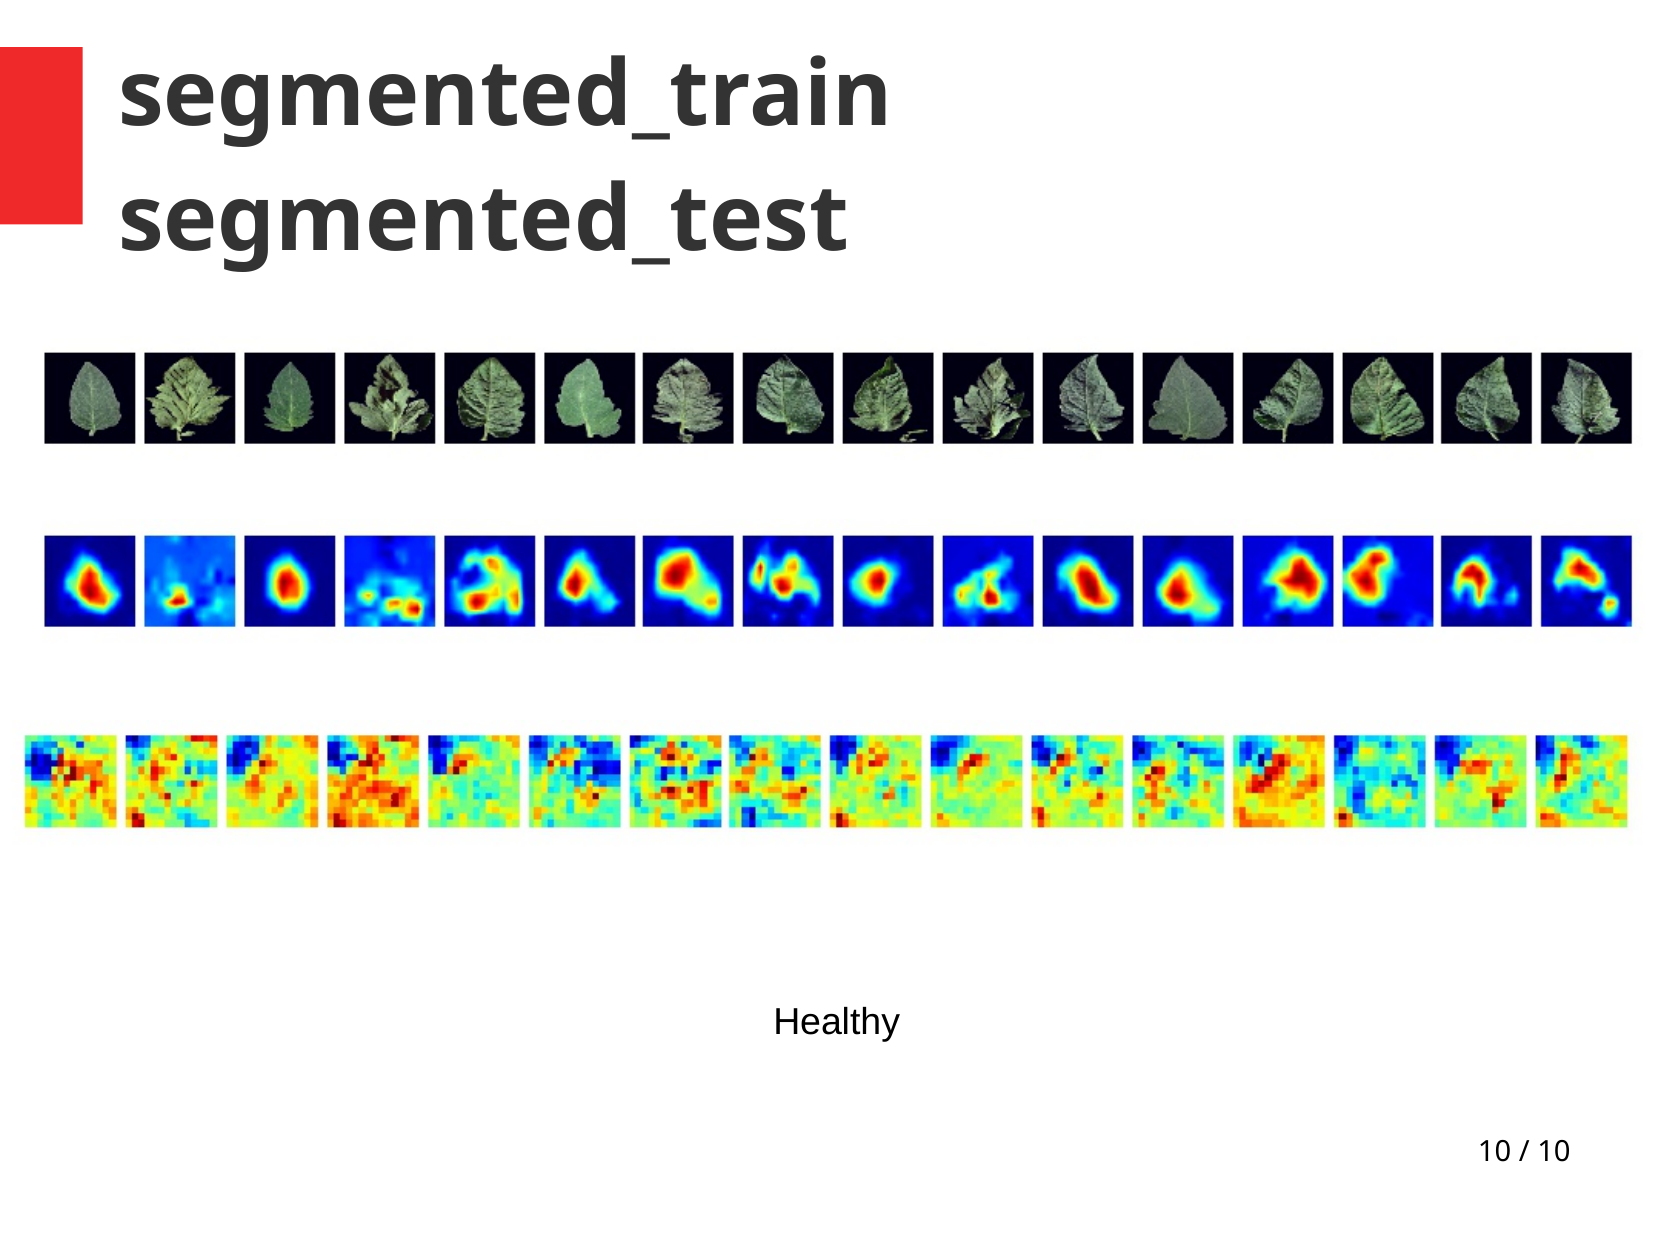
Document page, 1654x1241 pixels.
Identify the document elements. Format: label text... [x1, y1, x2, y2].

title segmented_train segmented_test [118, 45, 1571, 260]
text_box Healthy [758, 993, 916, 1051]
picture [0, 336, 1649, 481]
picture [0, 720, 1643, 865]
picture [0, 519, 1649, 664]
